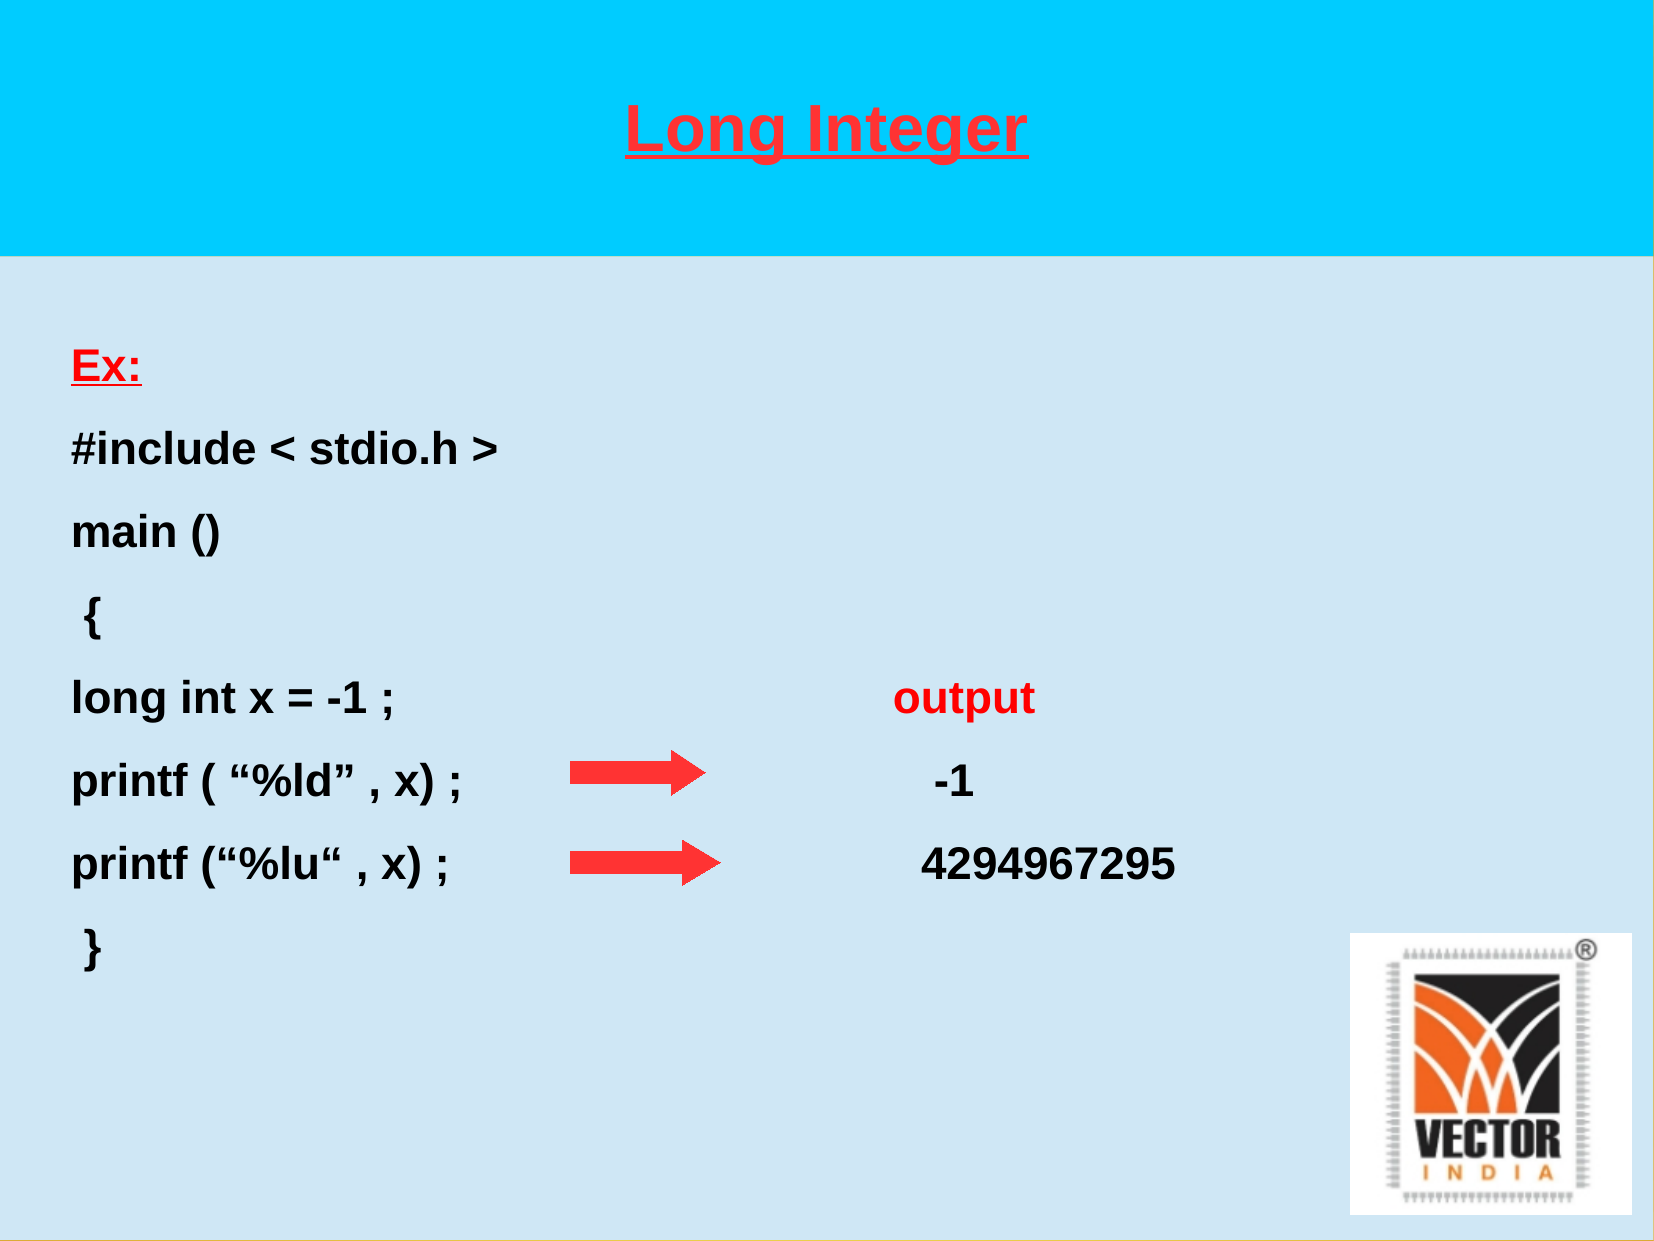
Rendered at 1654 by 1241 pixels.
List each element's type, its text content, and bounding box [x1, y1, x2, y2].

list Ex: #include < stdio.h > main () { long int x = -1 ; output printf ( “%ld” , x) ; -1 printf (“%lu“ , x) ; 4294967295 } [0, 256, 1654, 1241]
text_box [570, 750, 706, 796]
picture [1350, 933, 1632, 1216]
text_box [570, 840, 721, 886]
title Long Integer [0, 0, 1654, 256]
